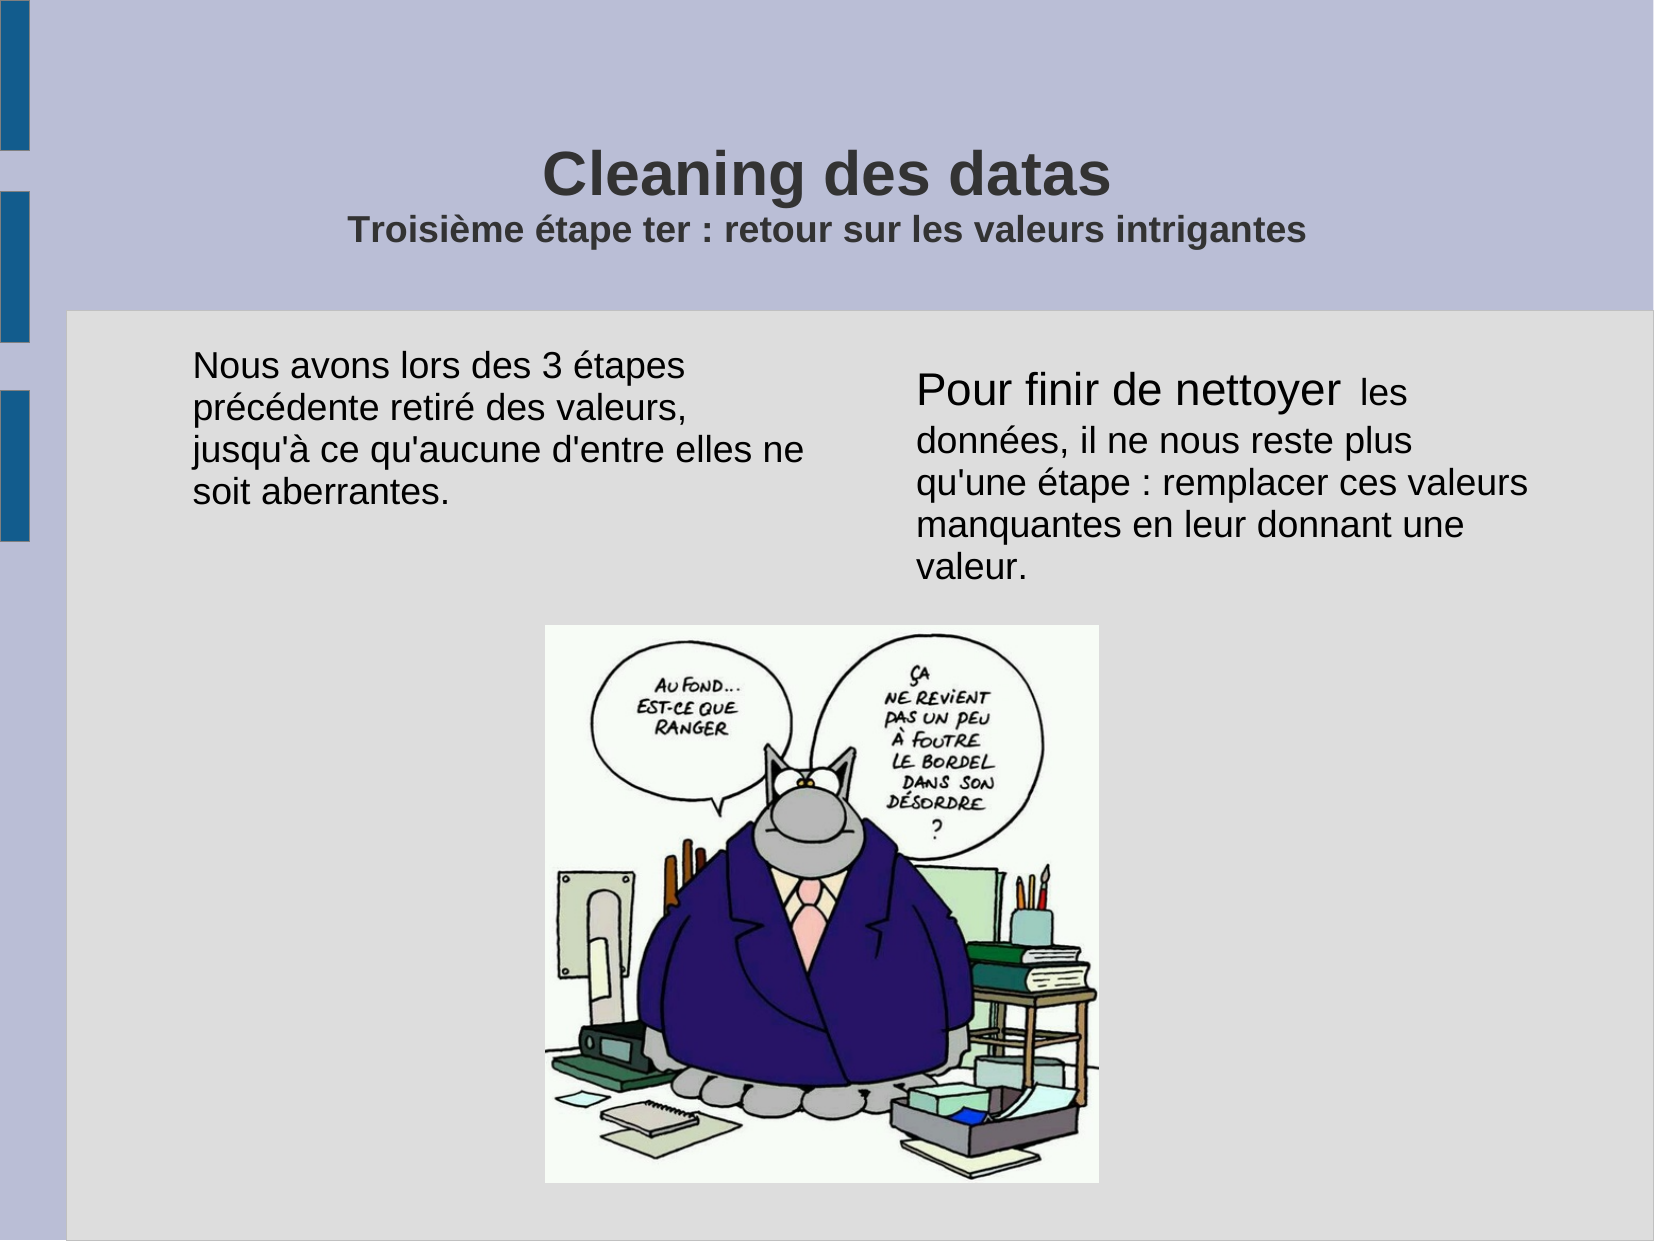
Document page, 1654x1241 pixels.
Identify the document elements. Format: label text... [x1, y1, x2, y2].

list Pour finir de nettoyer les données, il ne nous reste plus qu'une étape : remplacer ces valeurs manquantes en leur donnant une valeur. [845, 344, 1535, 1127]
list Nous avons lors des 3 étapes précédente retiré des valeurs, jusqu'à ce qu'aucune d'entre elles ne soit aberrantes. [121, 344, 811, 1127]
picture [545, 625, 1099, 1183]
title Cleaning des datas Troisième étape ter : retour sur les valeurs intrigantes [121, 91, 1534, 299]
